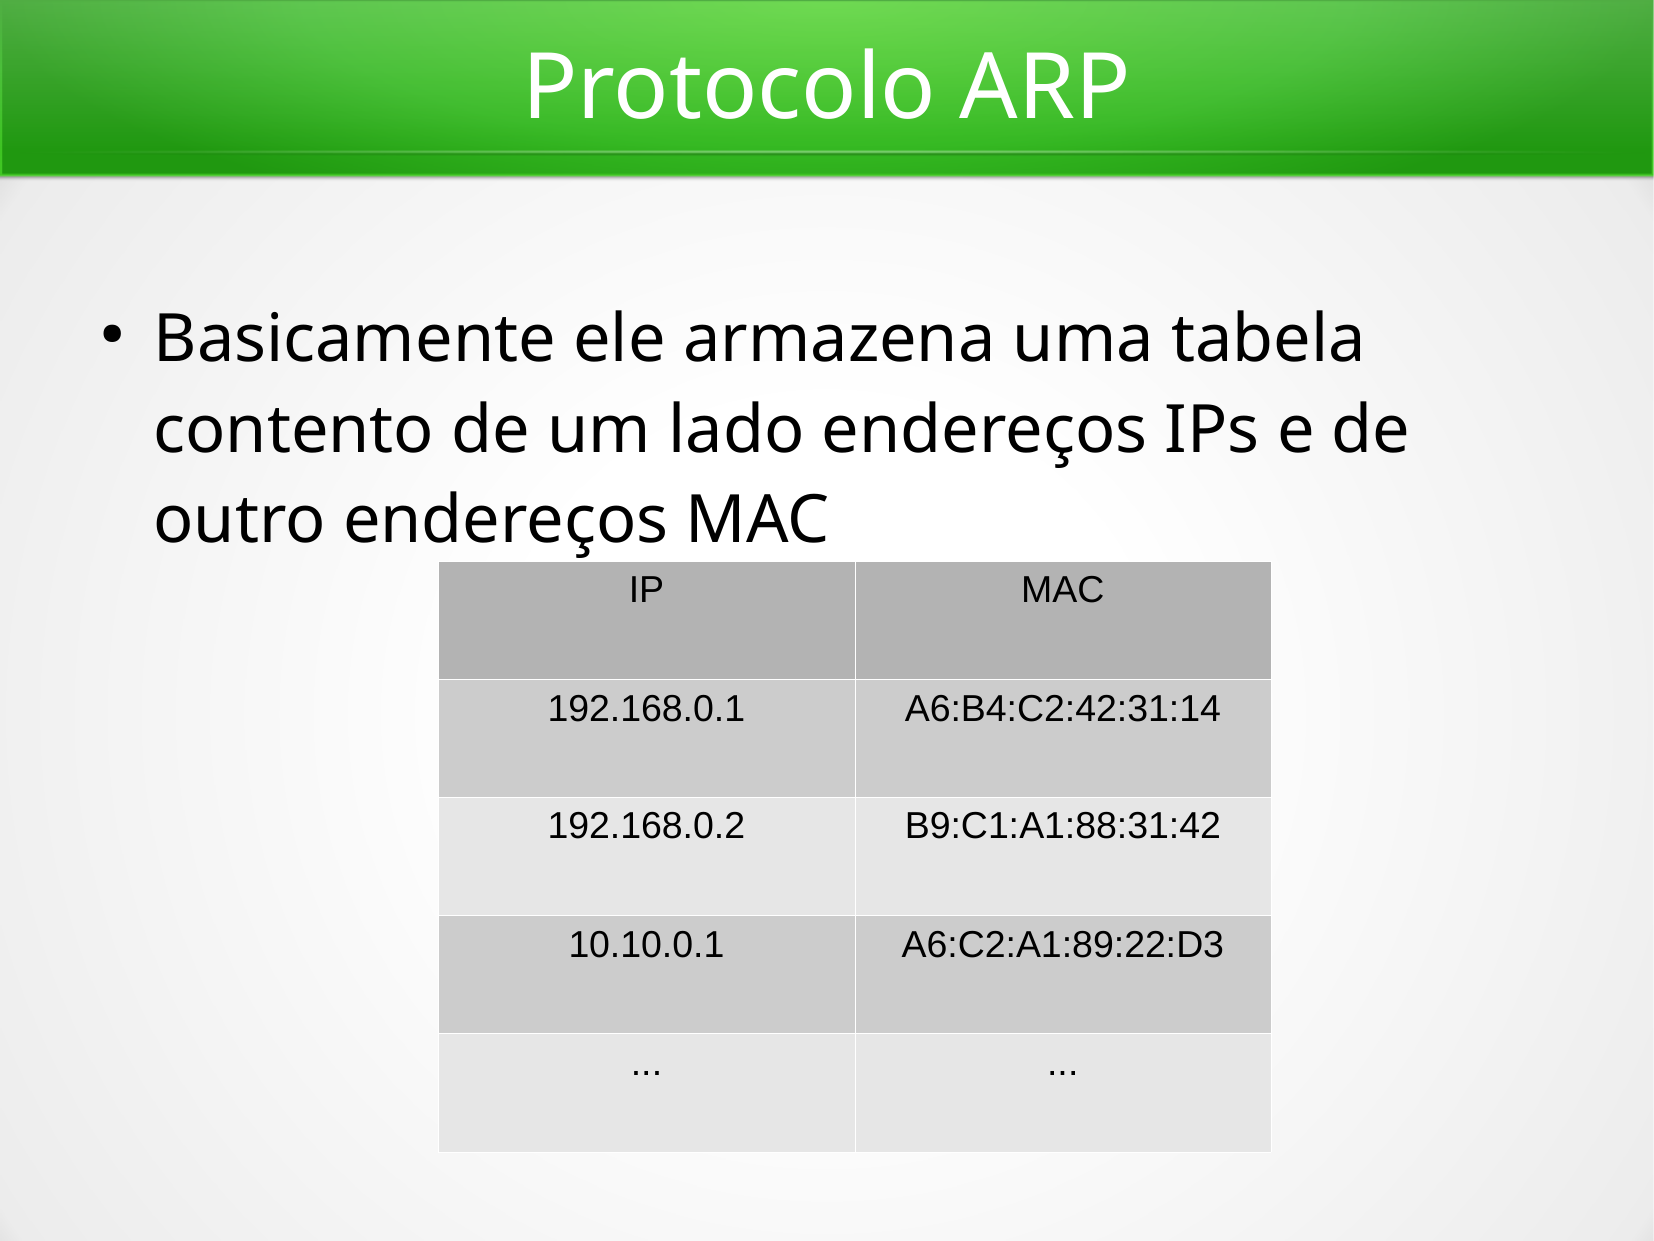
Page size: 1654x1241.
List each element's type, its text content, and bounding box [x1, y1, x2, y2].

title Protocolo ARP [82, 11, 1571, 154]
list Basicamente ele armazena uma tabela contento de um lado endereços IPs e de outro endereços MAC [82, 290, 1571, 1010]
table_cell 10.10.0.1 [439, 916, 855, 1033]
table_cell A6:C2:A1:89:22:D3 [856, 916, 1271, 1033]
table_cell ... [439, 1034, 855, 1152]
table_cell 192.168.0.2 [439, 798, 855, 915]
table_cell B9:C1:A1:88:31:42 [856, 798, 1271, 915]
table_header MAC [856, 562, 1271, 679]
table_header IP [439, 562, 855, 679]
picture [0, 0, 1654, 1241]
table_cell ... [856, 1034, 1271, 1152]
table_cell A6:B4:C2:42:31:14 [856, 680, 1271, 797]
table_cell 192.168.0.1 [439, 680, 855, 797]
